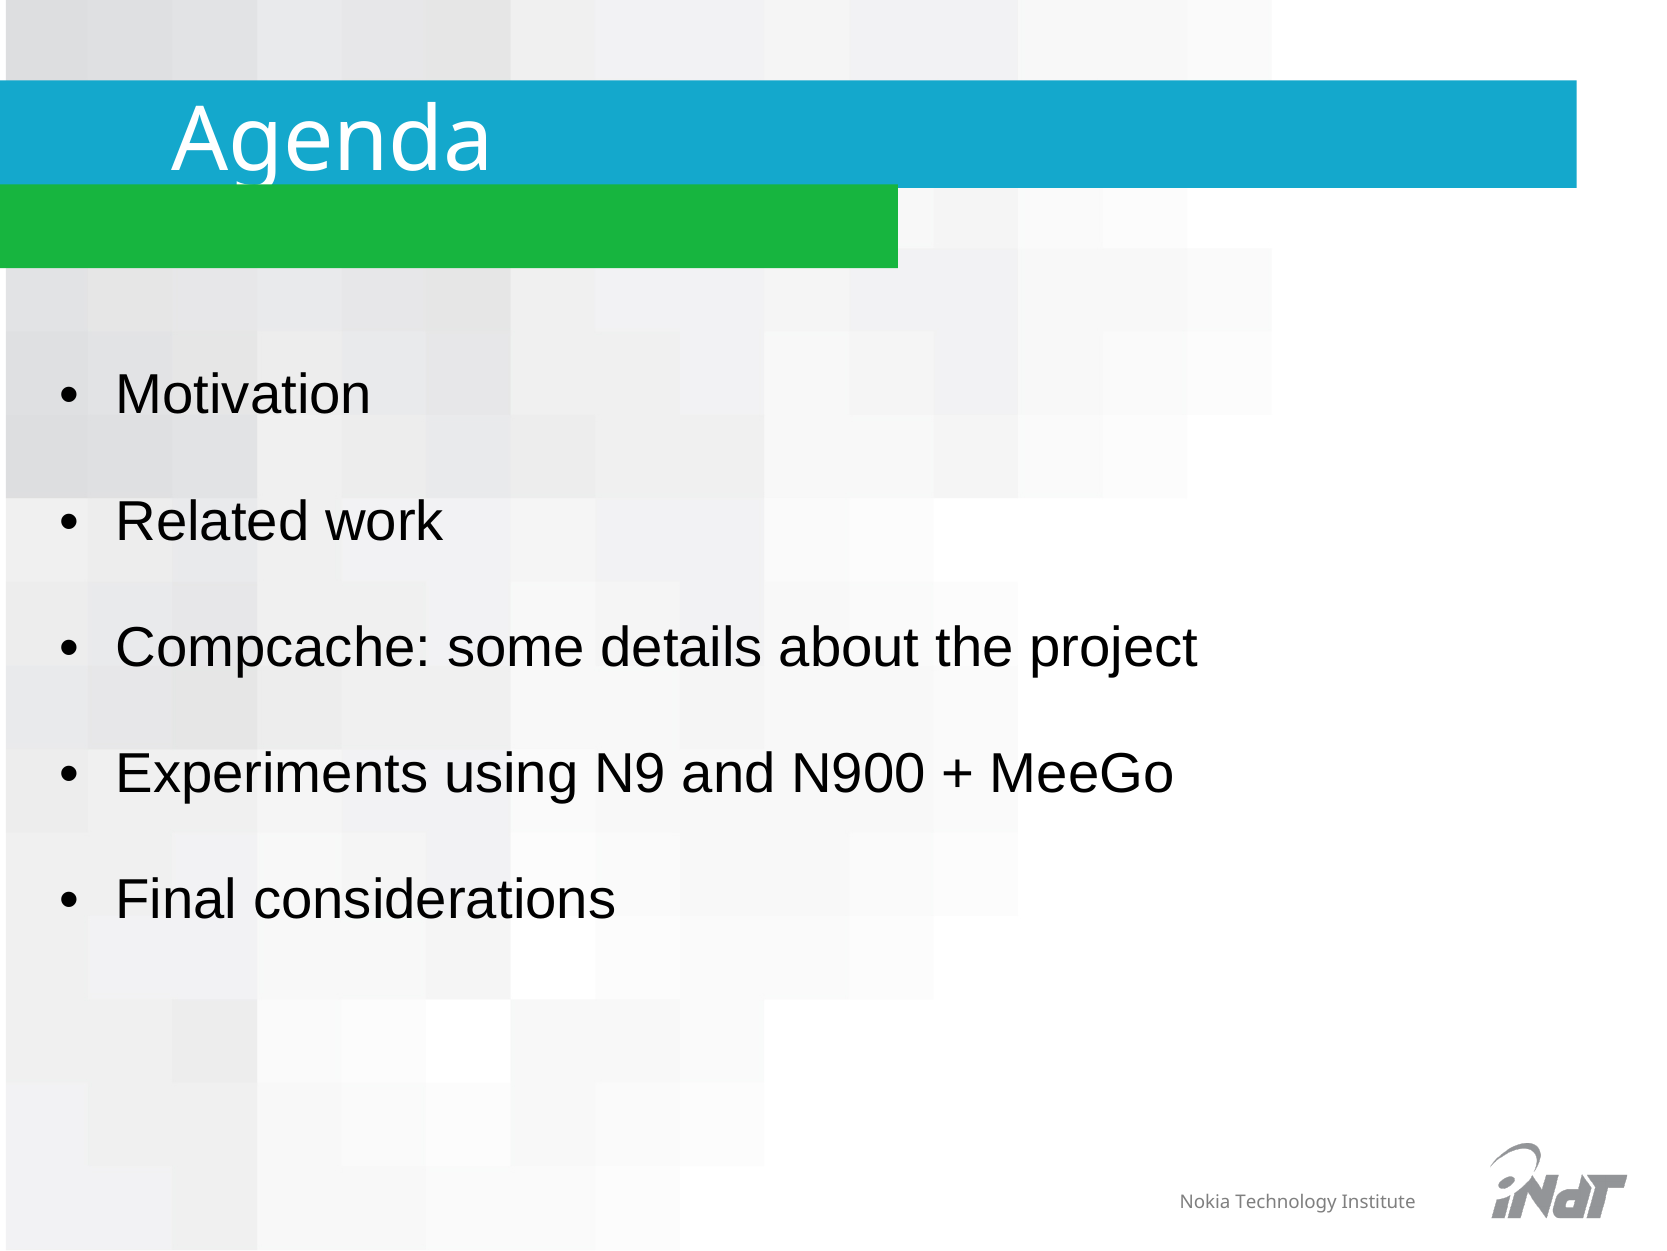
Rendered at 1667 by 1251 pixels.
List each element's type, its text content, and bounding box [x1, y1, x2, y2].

text_box [0, 184, 898, 269]
list Motivation Related work Compcache: some details about the project Experiments using N9 and N900 + MeeGo Final considerations [40, 300, 1627, 1201]
title Agenda [0, 80, 1577, 188]
picture [5, 0, 1667, 1251]
